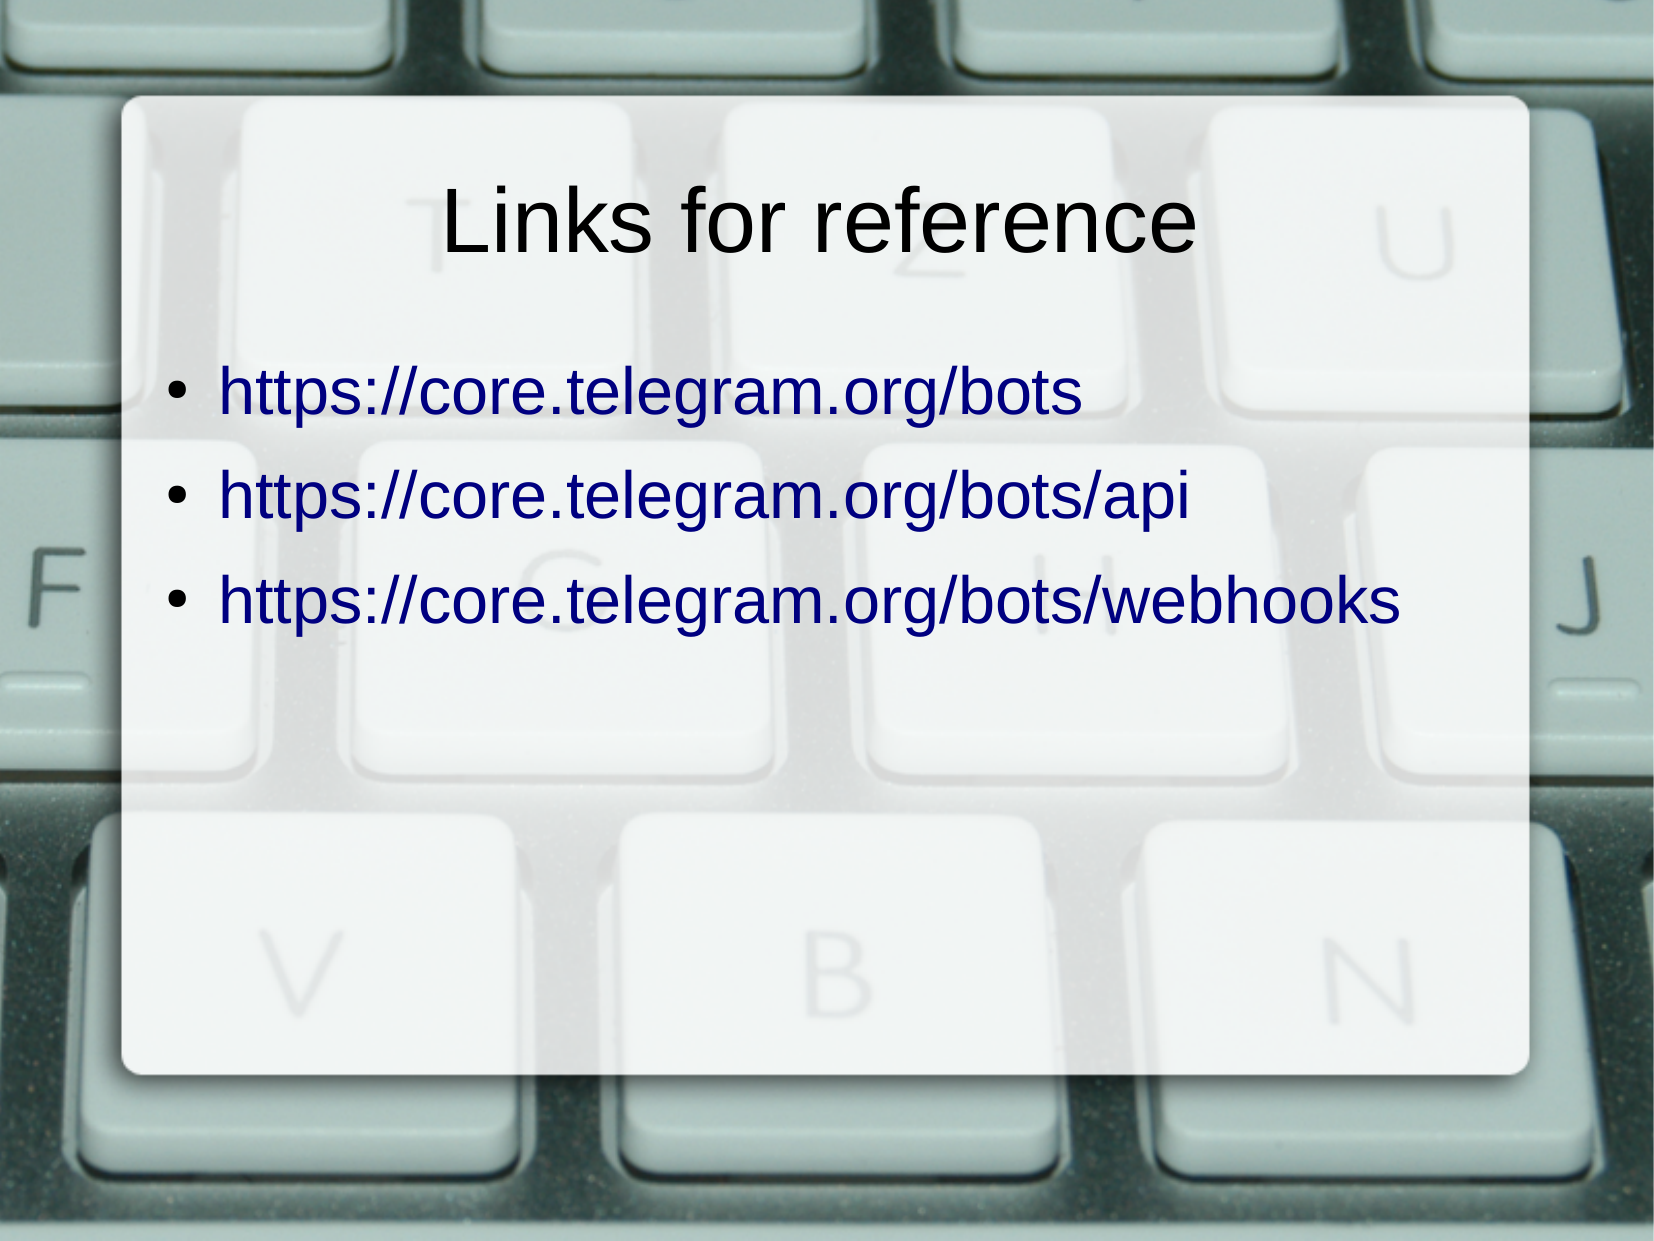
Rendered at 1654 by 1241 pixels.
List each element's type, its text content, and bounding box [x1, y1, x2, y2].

title Links for reference [135, 117, 1506, 325]
picture [0, 0, 1654, 1241]
list https://core.telegram.org/bots https://core.telegram.org/bots/api https://core.telegram.org/bots/webhooks [147, 354, 1506, 1063]
